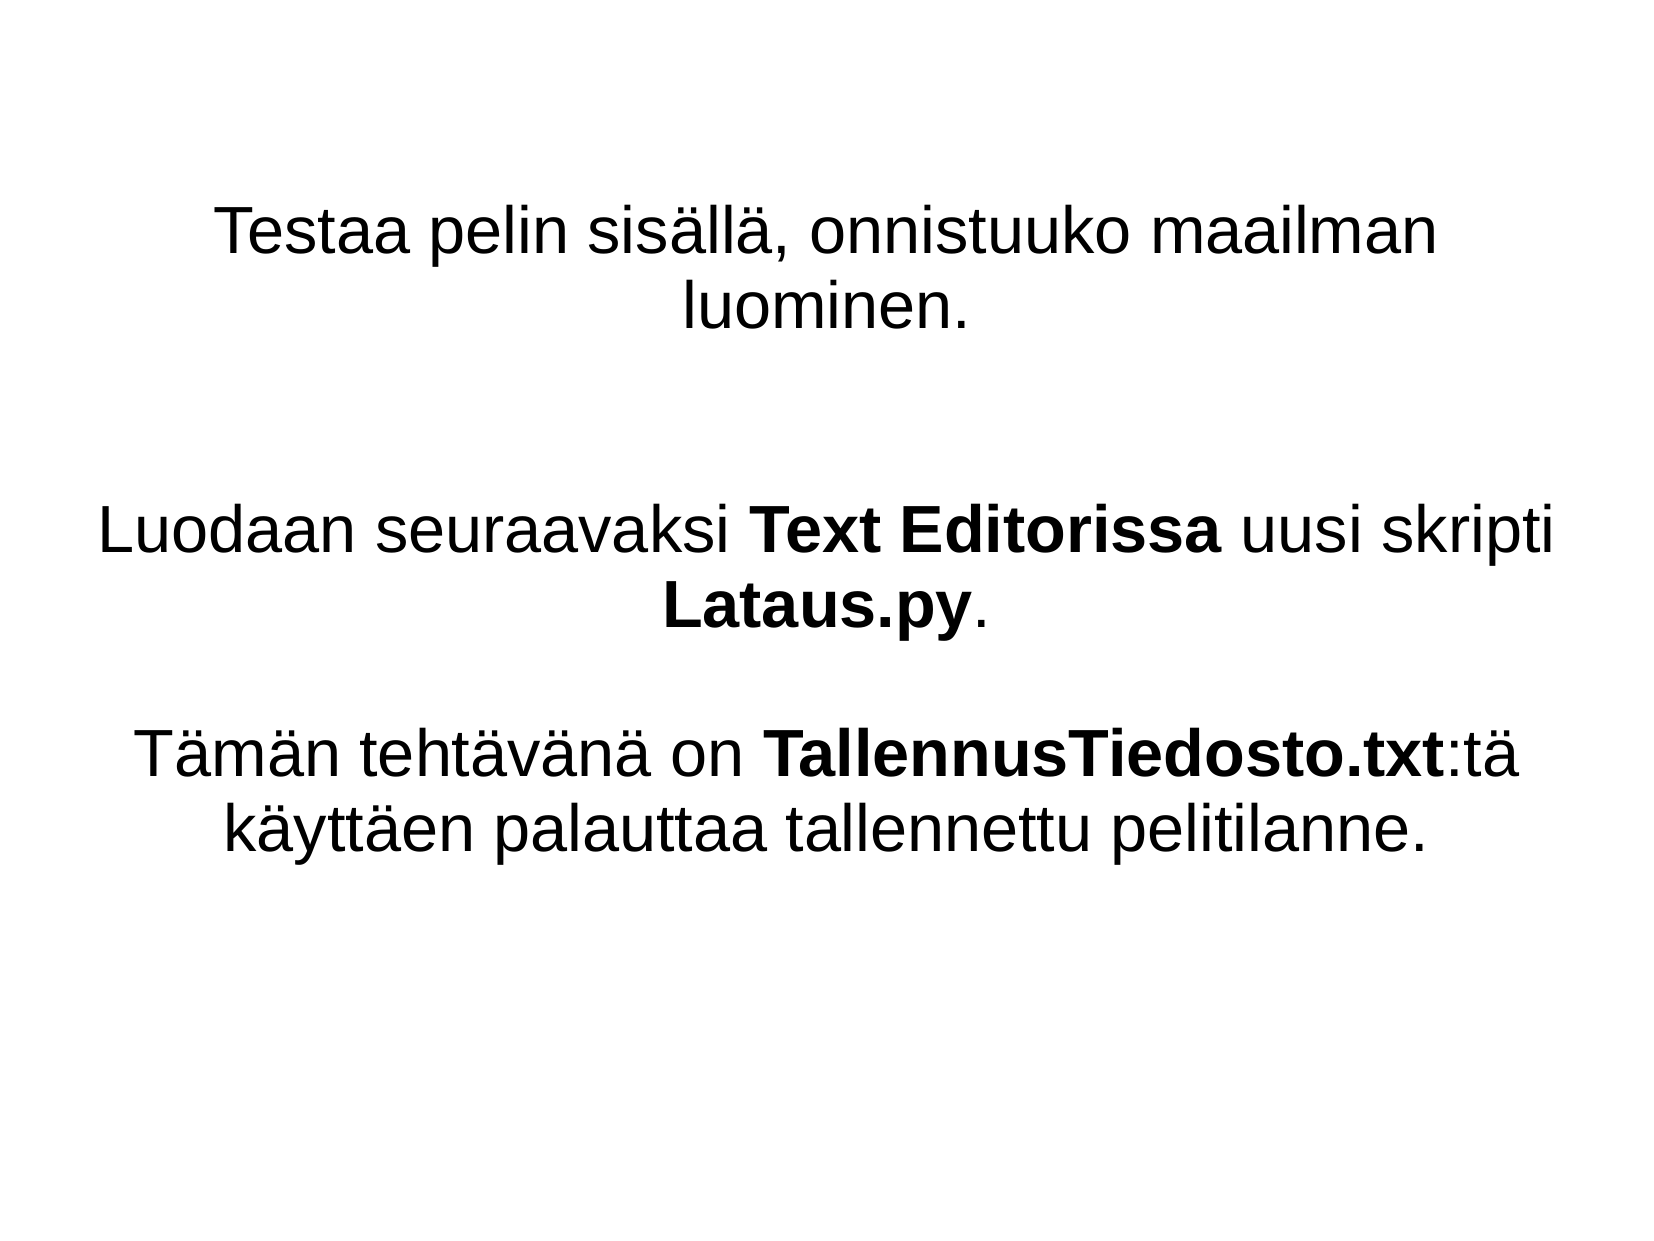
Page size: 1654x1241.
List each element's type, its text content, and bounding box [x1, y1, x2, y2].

subtitle Testaa pelin sisällä, onnistuuko maailman luominen. Luodaan seuraavaksi Text Editorissa uusi skripti Lataus.py. Tämän tehtävänä on TallennusTiedosto.txt:tä käyttäen palauttaa tallennettu pelitilanne. [82, 49, 1571, 1010]
